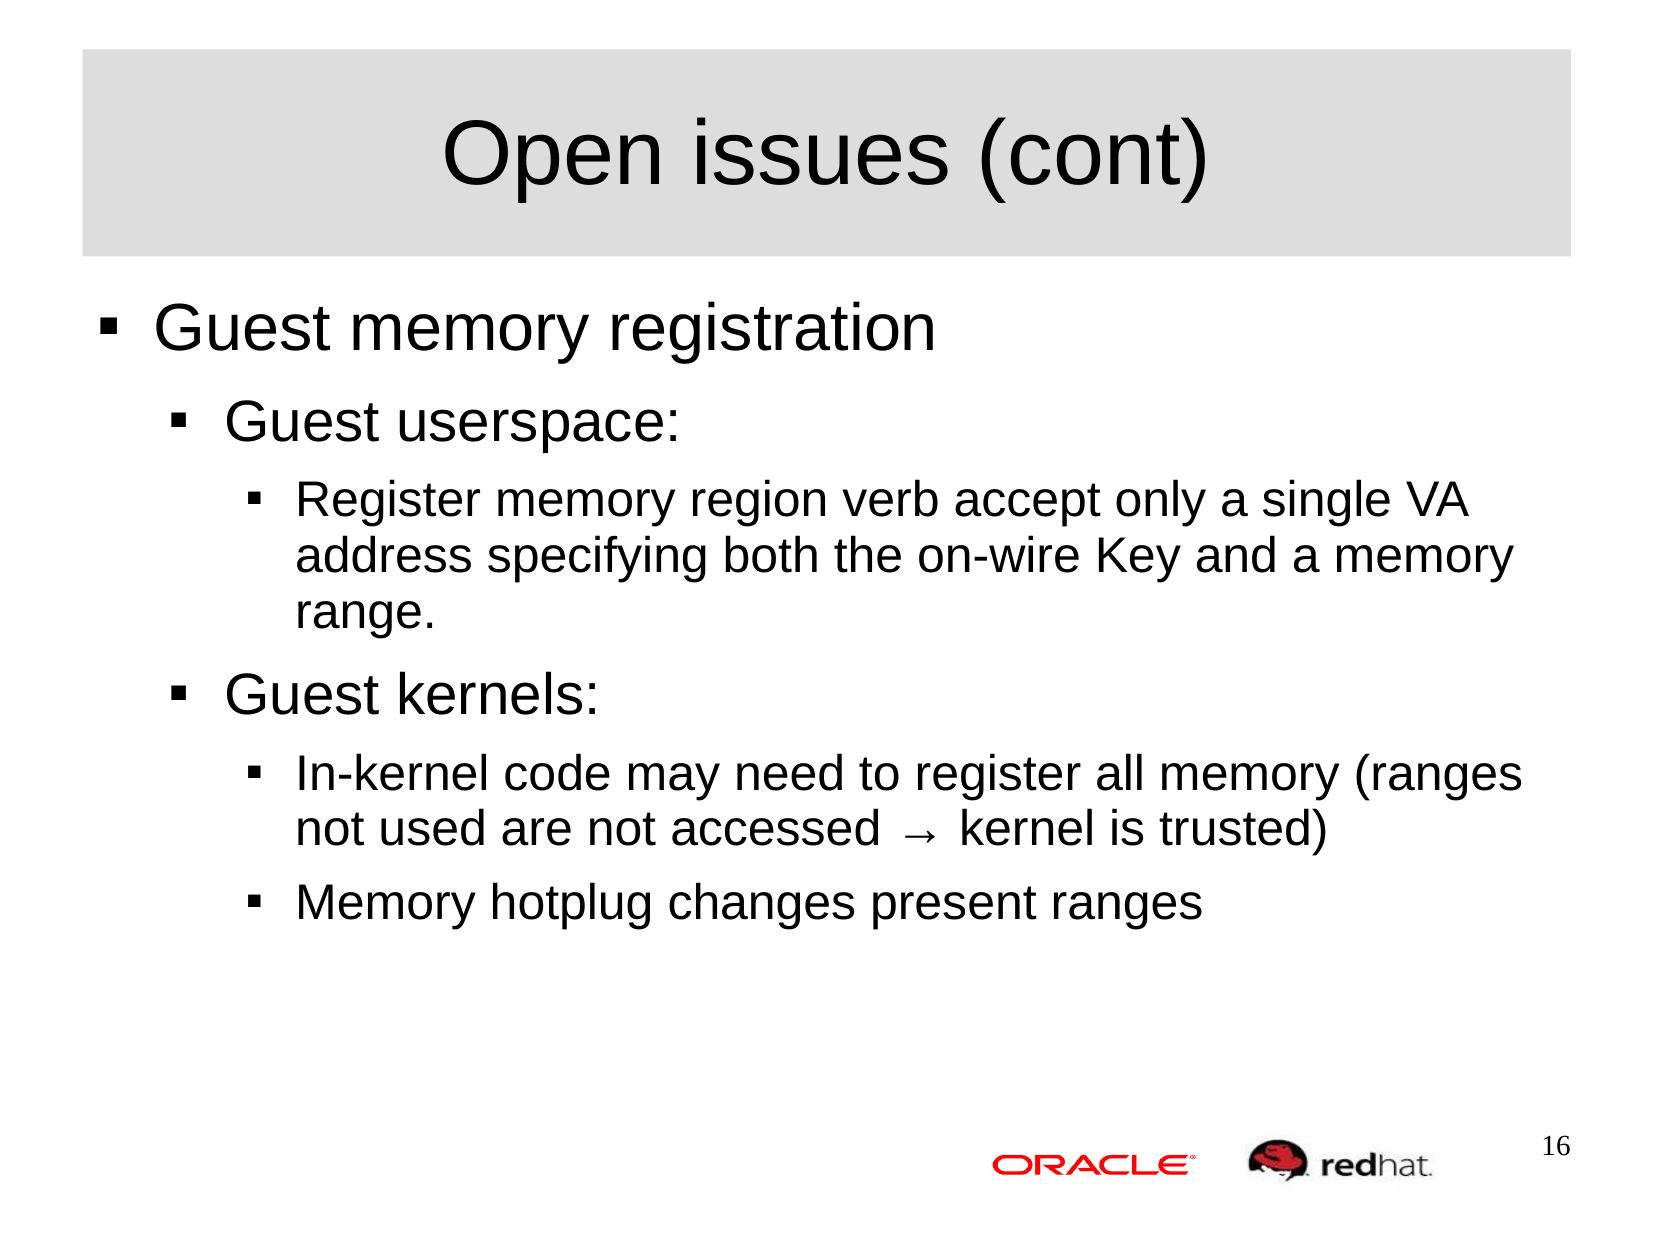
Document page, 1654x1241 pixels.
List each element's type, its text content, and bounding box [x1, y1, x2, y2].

title Open issues (cont) [82, 49, 1571, 257]
picture [1245, 1090, 1435, 1241]
list Guest memory registration Guest userspace: Register memory region verb accept only a single VA address specifying both the on-wire Key and a memory range. Guest kernels: In-kernel code may need to register all memory (ranges not used are not accessed → kernel is trusted) Memory hotplug changes present ranges [82, 290, 1571, 1010]
picture [975, 1117, 1213, 1212]
